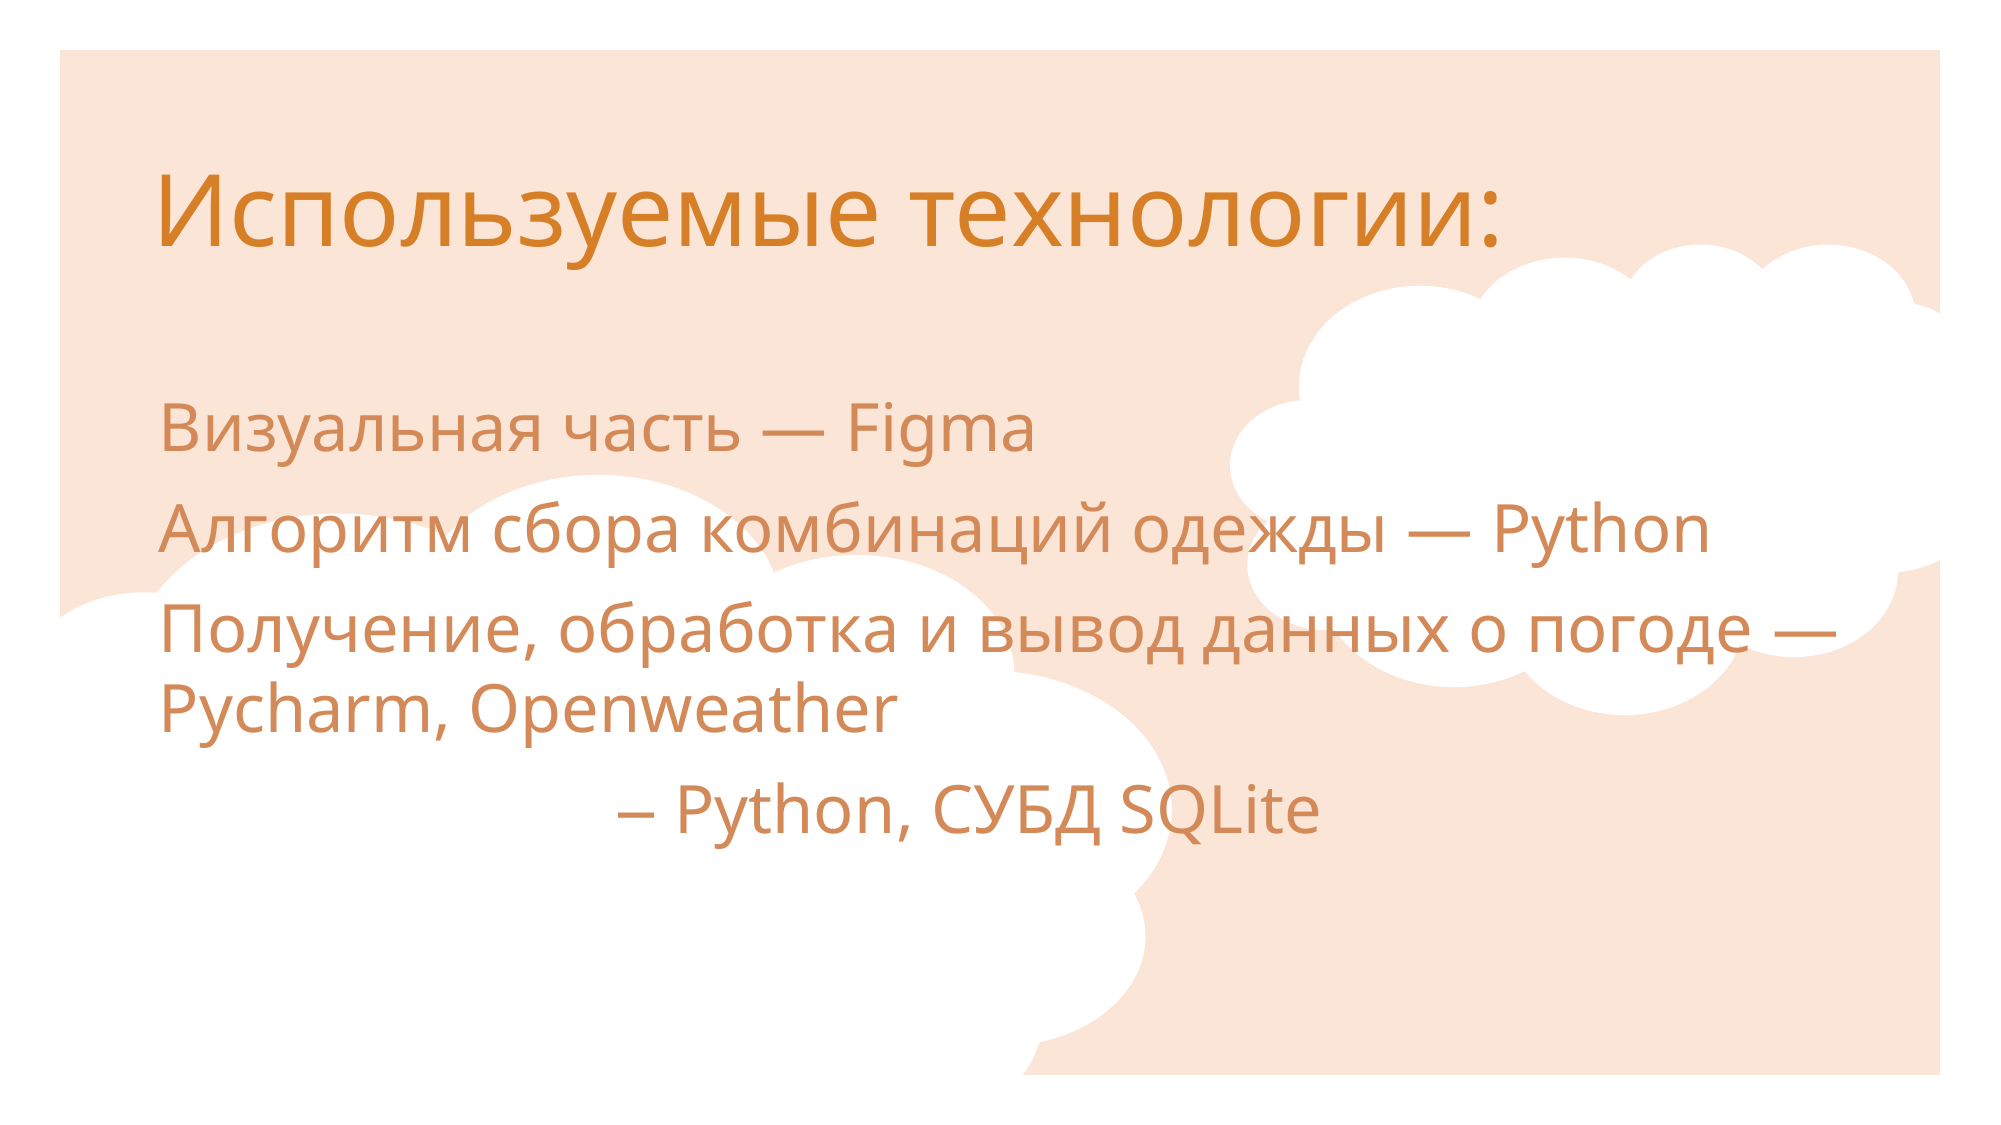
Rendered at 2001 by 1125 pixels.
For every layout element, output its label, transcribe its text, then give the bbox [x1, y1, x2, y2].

title Используемые технологии: [137, 105, 1863, 323]
text_box [0, 51, 2000, 1123]
list Визуальная часть — Figma Алгоритм сбора комбинаций одежды — Python Получение, обработка и вывод данных о погоде — Pycharm, Openweather База данных — Python, СУБД SQLite [143, 376, 1869, 907]
